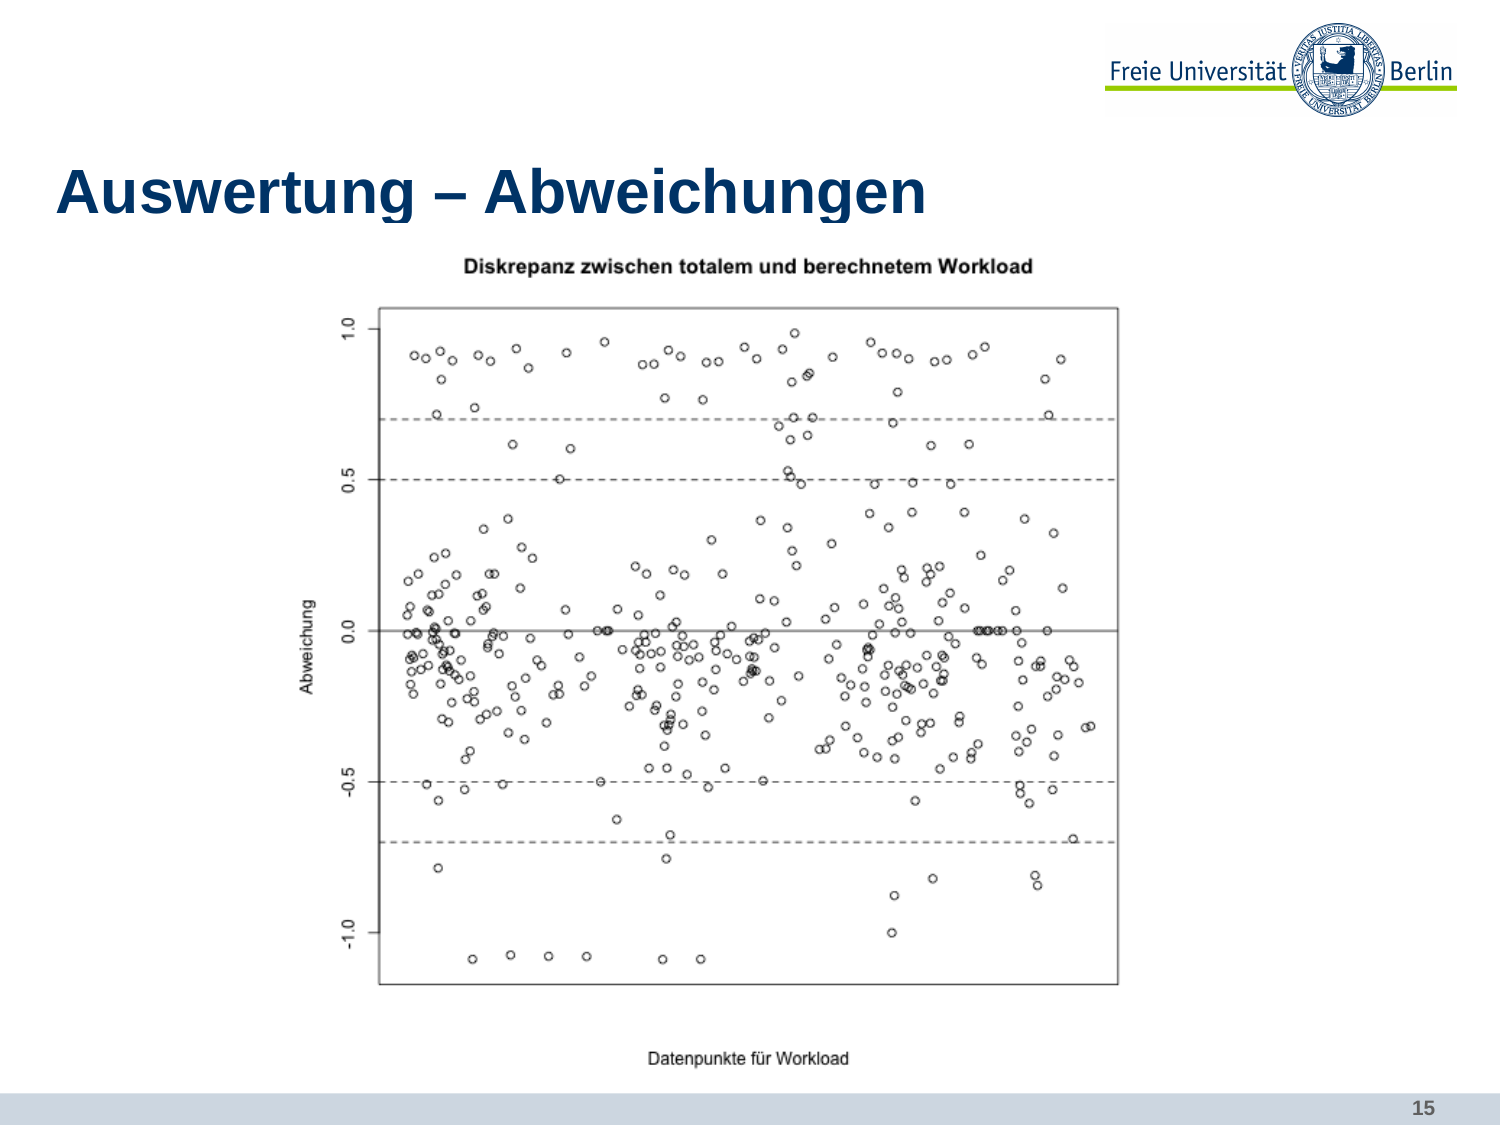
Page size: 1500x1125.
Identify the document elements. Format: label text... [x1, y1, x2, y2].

picture [1105, 23, 1457, 117]
picture [294, 223, 1162, 1091]
title Auswertung – Abweichungen [41, 155, 1459, 226]
